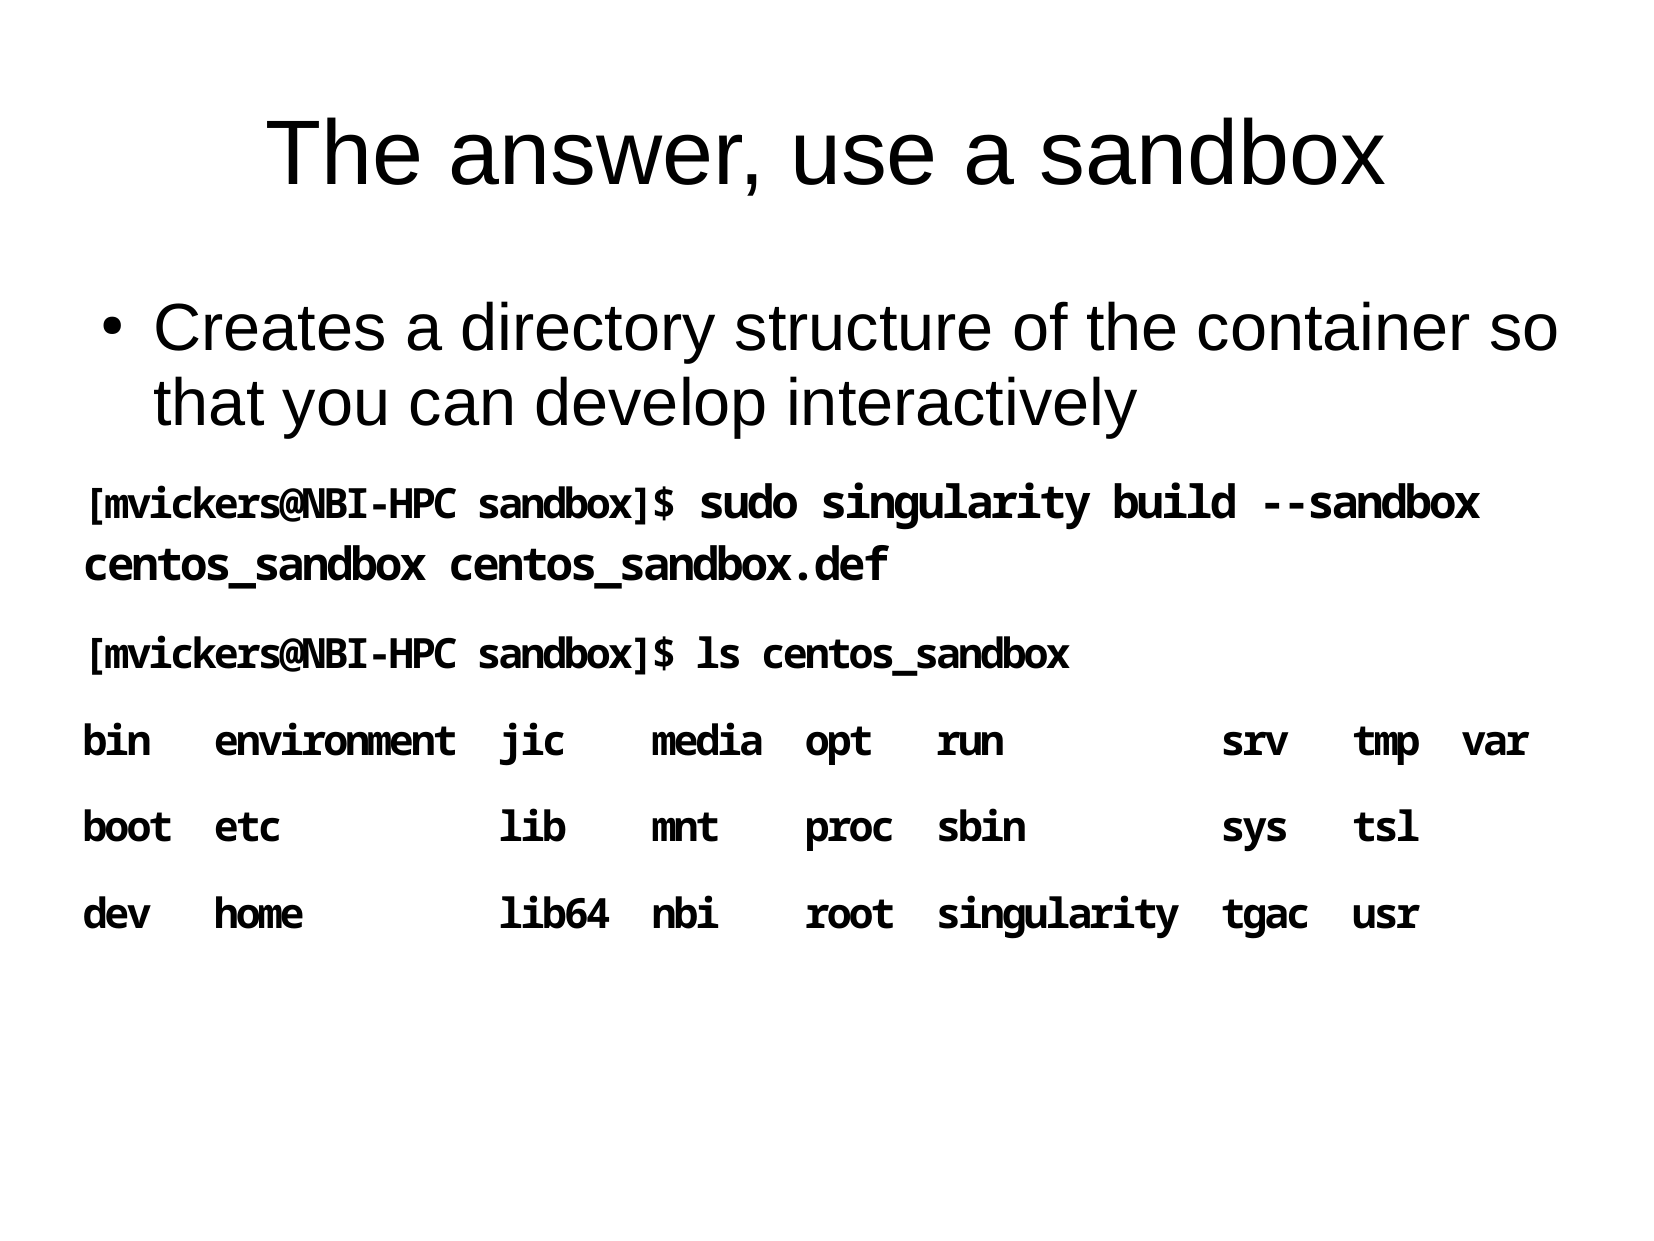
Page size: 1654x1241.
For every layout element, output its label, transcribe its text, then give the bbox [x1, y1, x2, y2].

title The answer, use a sandbox [82, 49, 1571, 257]
list Creates a directory structure of the container so that you can develop interactively [mvickers@NBI-HPC sandbox]$ sudo singularity build --sandbox centos_sandbox centos_sandbox.def [mvickers@NBI-HPC sandbox]$ ls centos_sandbox bin environment jic media opt run srv tmp var boot etc lib mnt proc sbin sys tsl dev home lib64 nbi root singularity tgac usr [82, 290, 1571, 1010]
